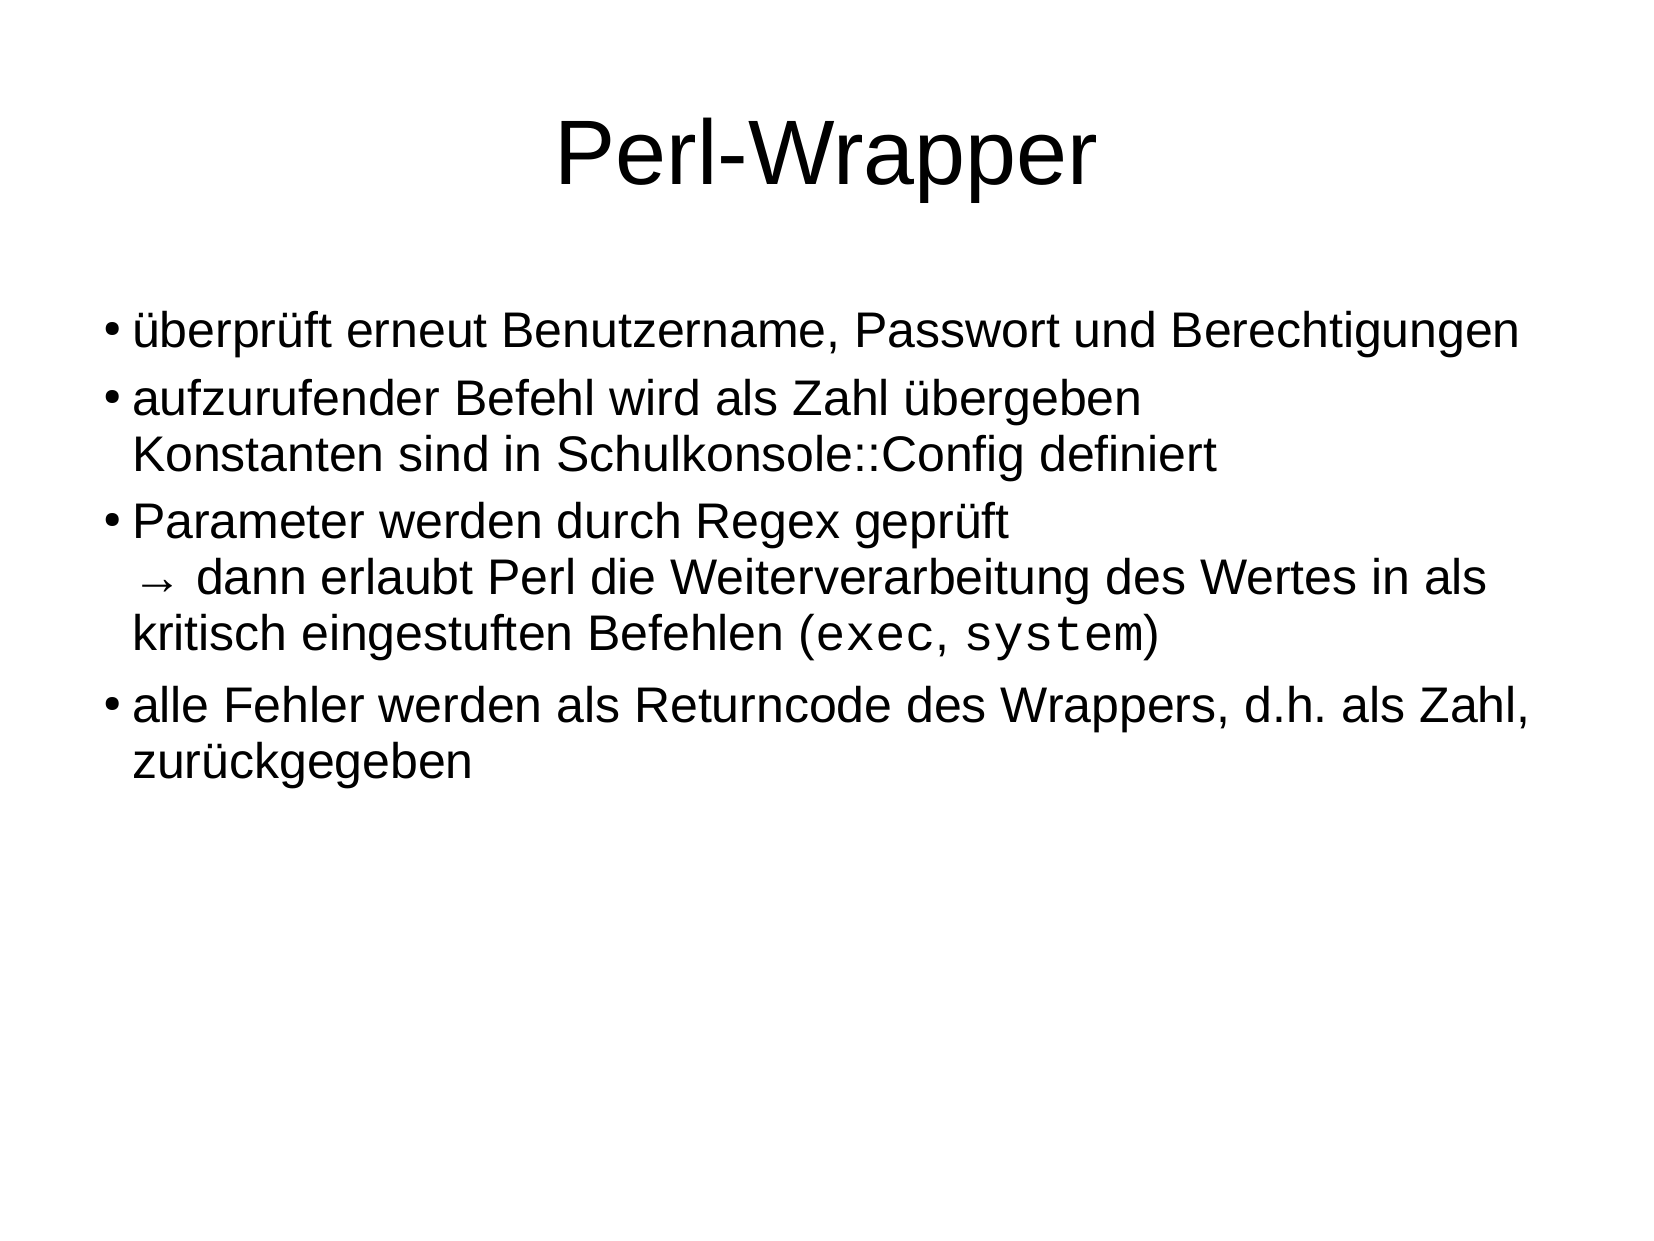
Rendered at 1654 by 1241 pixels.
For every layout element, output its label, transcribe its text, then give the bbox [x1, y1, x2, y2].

title Perl-Wrapper [82, 49, 1571, 257]
text_box überprüft erneut Benutzername, Passwort und Berechtigungen aufzurufender Befehl wird als Zahl übergeben Konstanten sind in Schulkonsole::Config definiert Parameter werden durch Regex geprüft → dann erlaubt Perl die Weiterverarbeitung des Wertes in als kritisch eingestuften Befehlen (exec, system) alle Fehler werden als Returncode des Wrappers, d.h. als Zahl, zurückgegeben [88, 295, 1565, 864]
